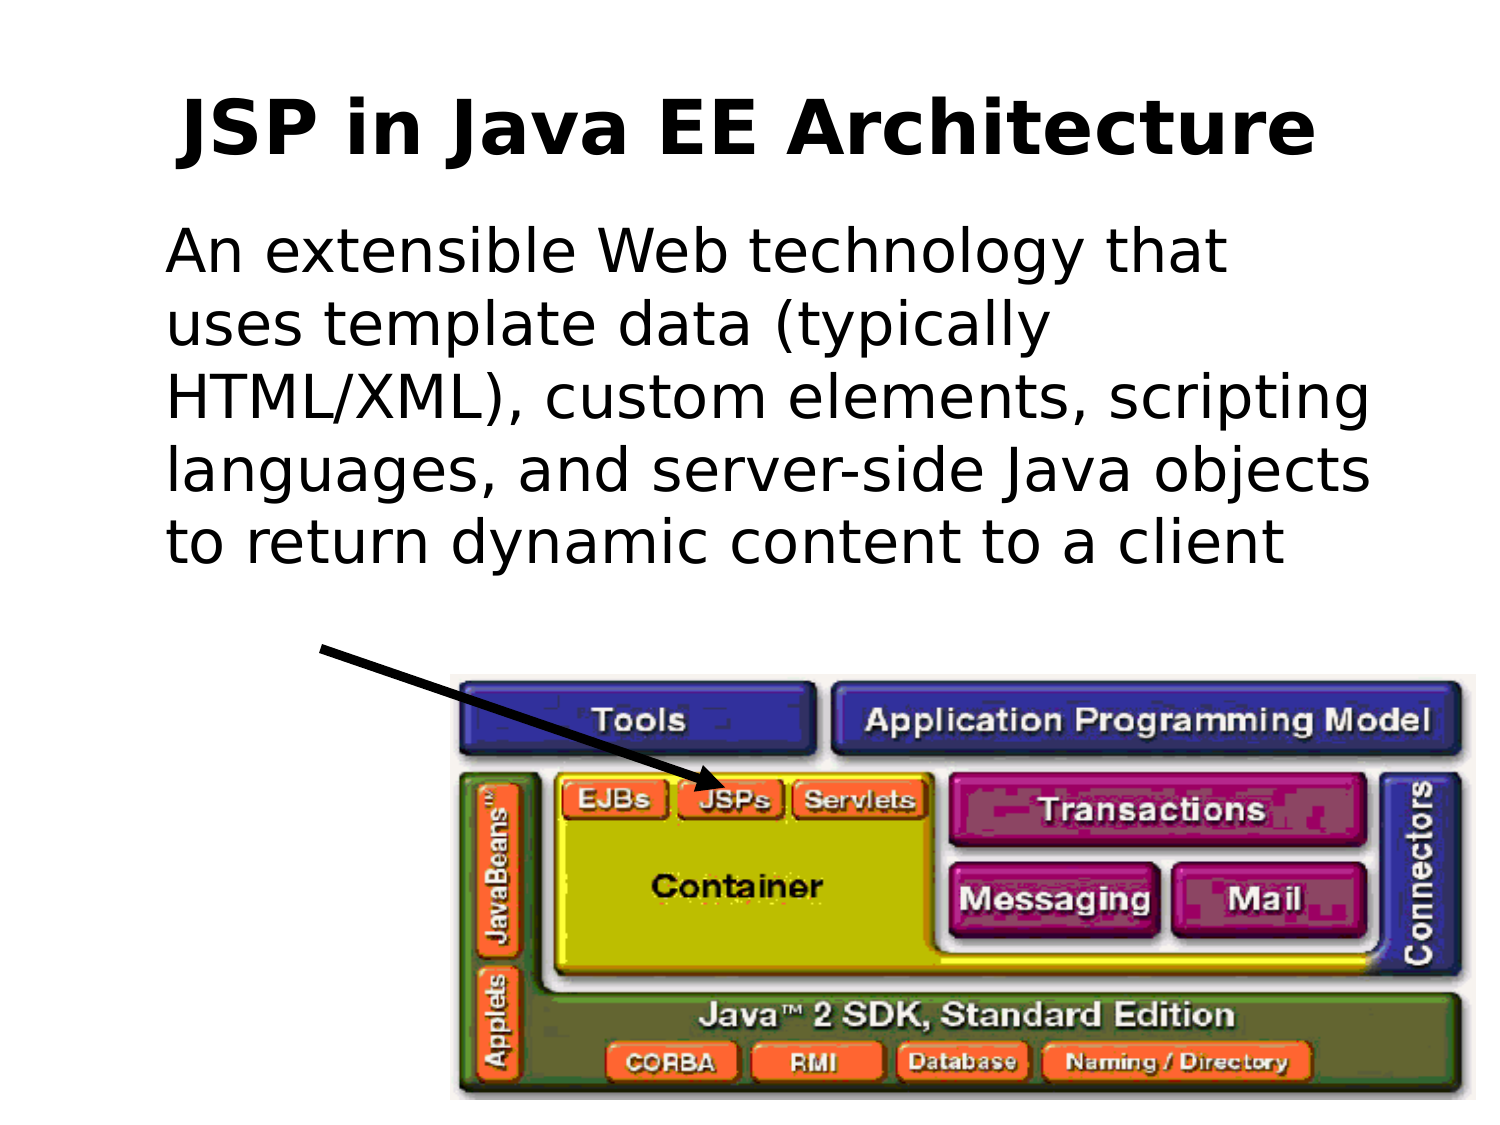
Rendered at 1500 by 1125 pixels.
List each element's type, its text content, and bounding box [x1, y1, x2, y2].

title JSP in Java EE Architecture [75, 44, 1425, 177]
list An extensible Web technology that uses template data (typically HTML/XML), custom elements, scripting languages, and server-side Java objects to return dynamic content to a client [75, 204, 1395, 1075]
picture [450, 674, 1476, 1101]
